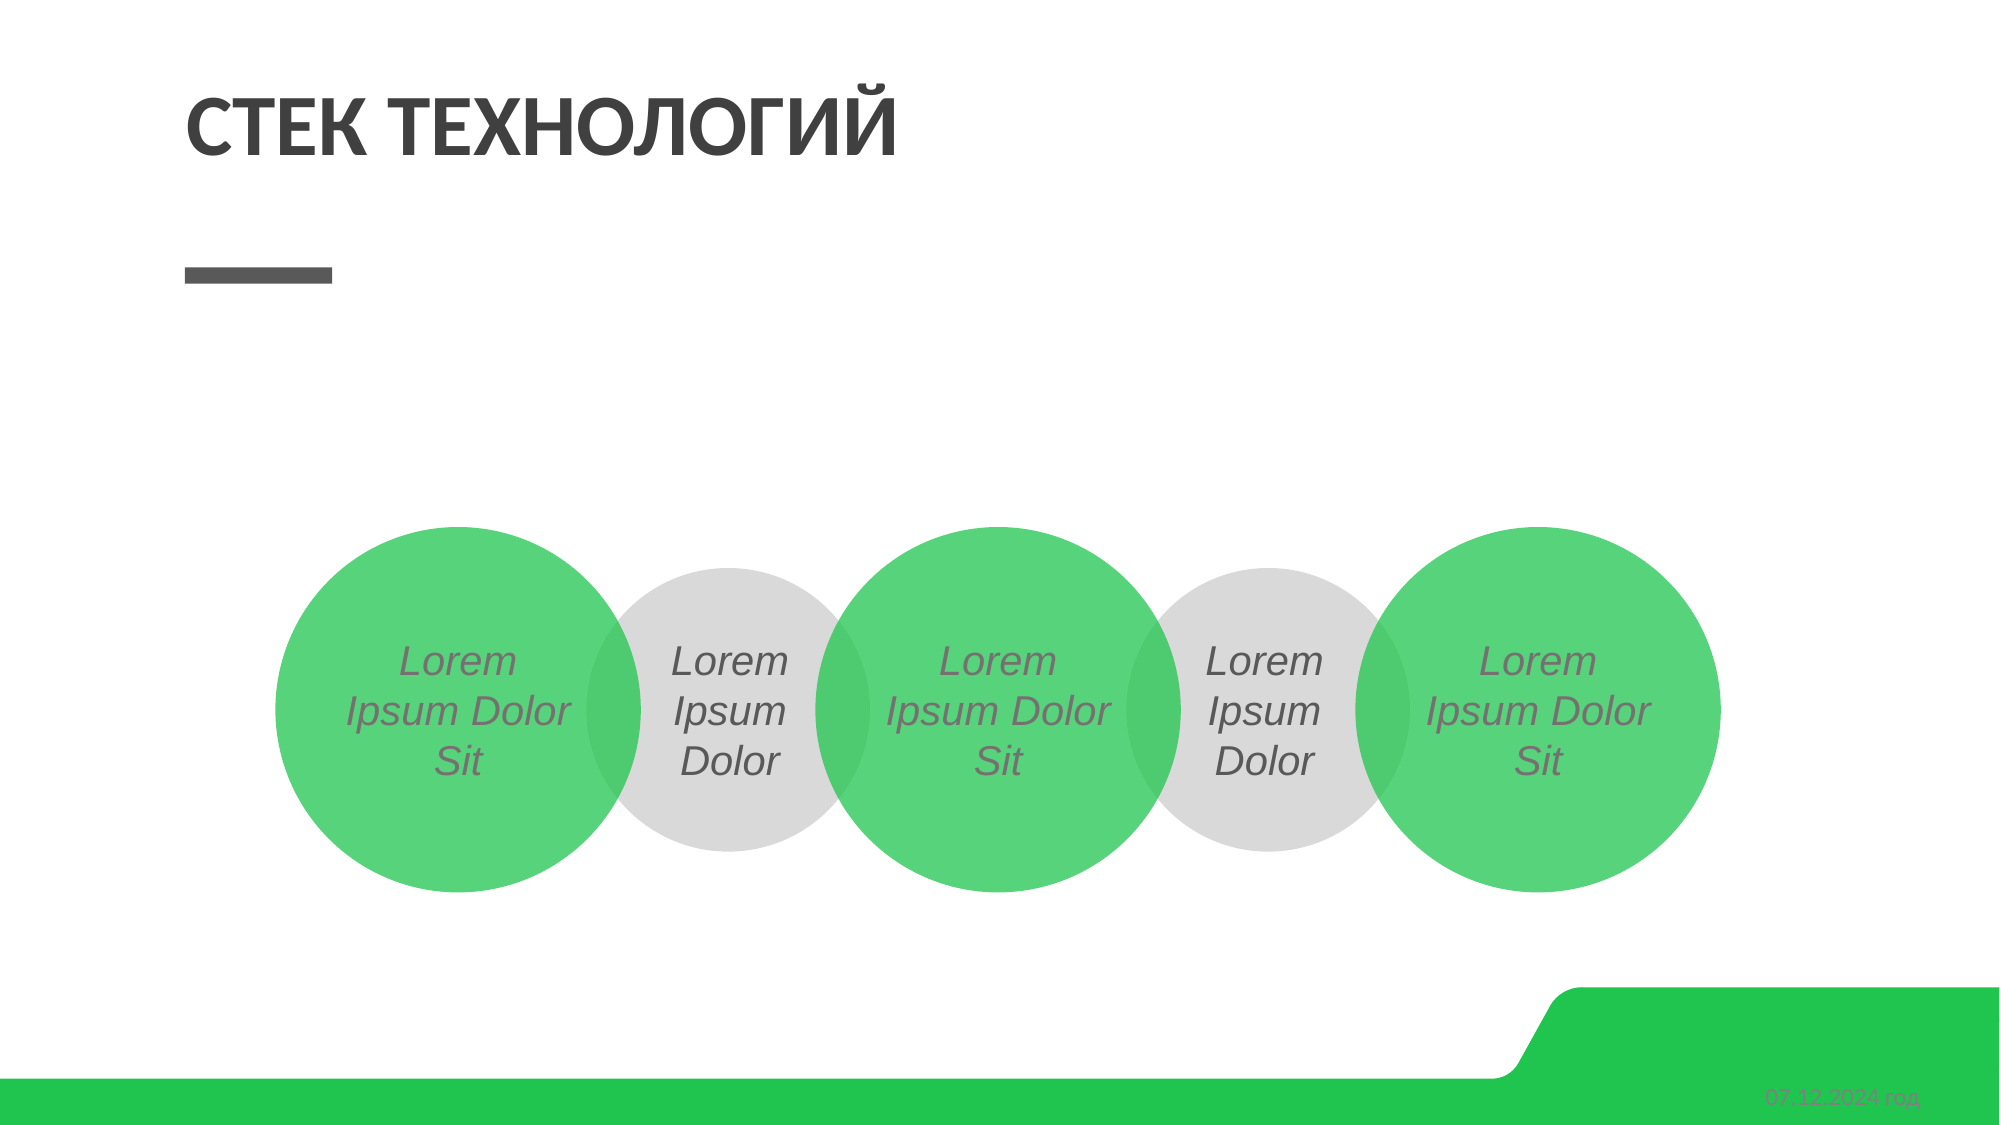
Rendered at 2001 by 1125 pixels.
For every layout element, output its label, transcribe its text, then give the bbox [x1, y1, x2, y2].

text_box Lorem Ipsum Dolor [1173, 626, 1356, 792]
text_box Lorem Ipsum Dolor Sit [322, 626, 595, 792]
text_box Lorem Ipsum Dolor [638, 626, 822, 792]
title Стек технологий [170, 48, 1241, 207]
text_box [275, 527, 1721, 893]
text_box Lorem Ipsum Dolor Sit [862, 626, 1135, 792]
text_box 07.12.2024 год [1750, 1065, 2000, 1125]
text_box Lorem Ipsum Dolor Sit [1402, 626, 1675, 792]
